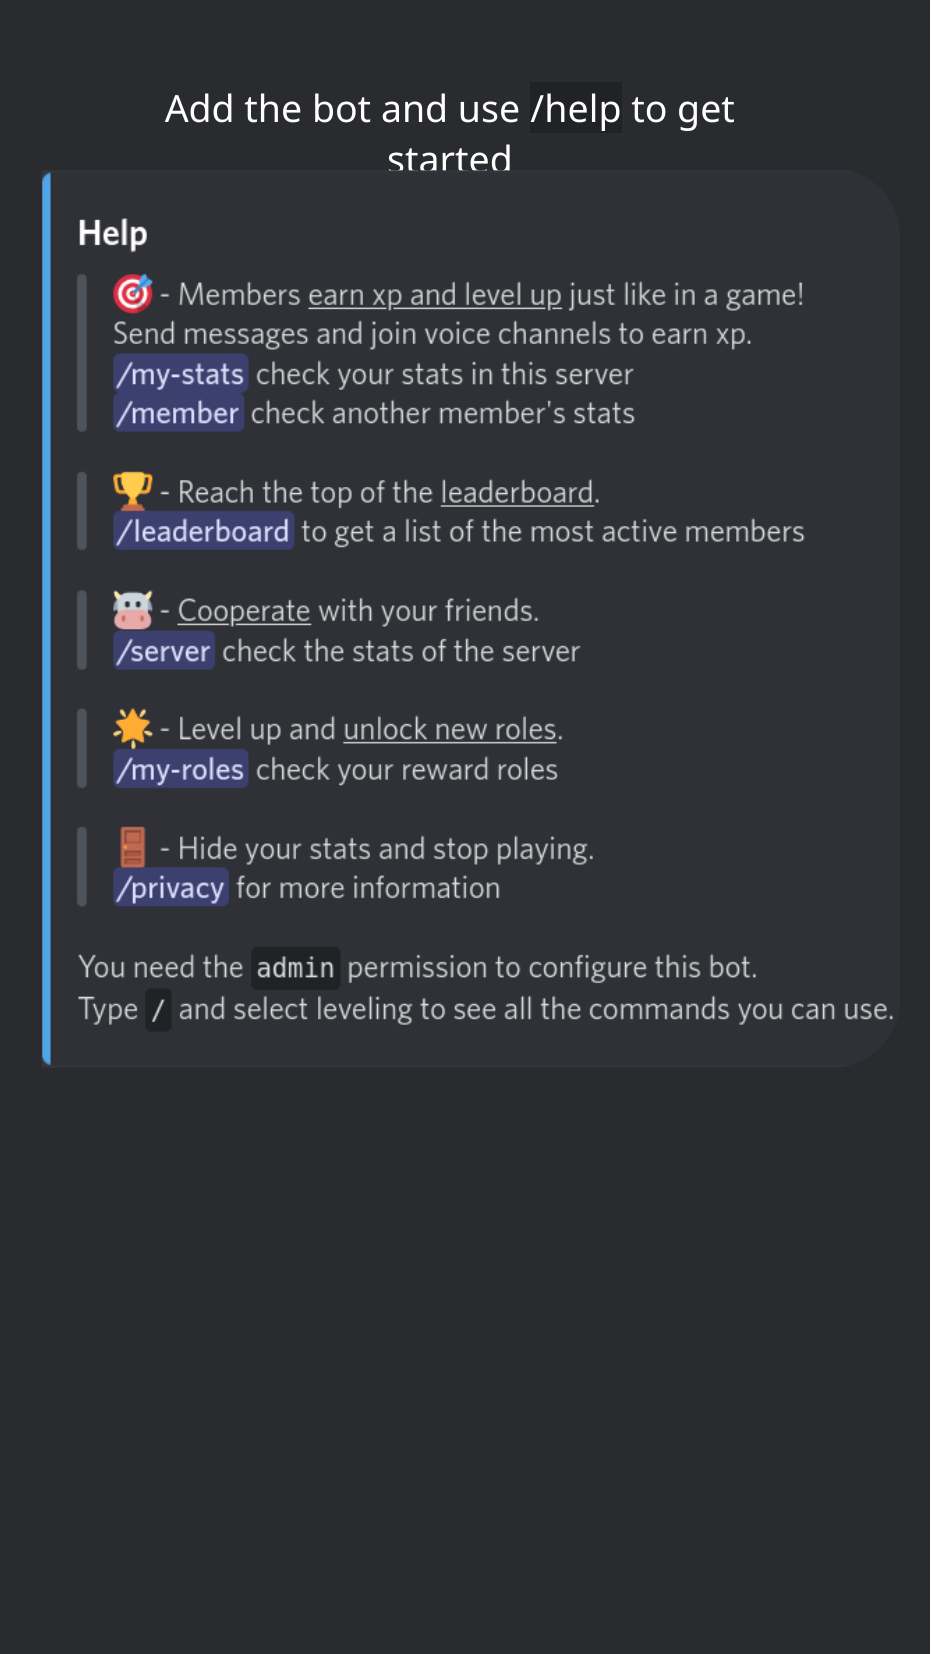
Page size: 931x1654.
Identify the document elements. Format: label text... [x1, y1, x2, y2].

text_box Add the bot and use /help to get started [150, 75, 826, 134]
text_box [41, 170, 901, 1068]
